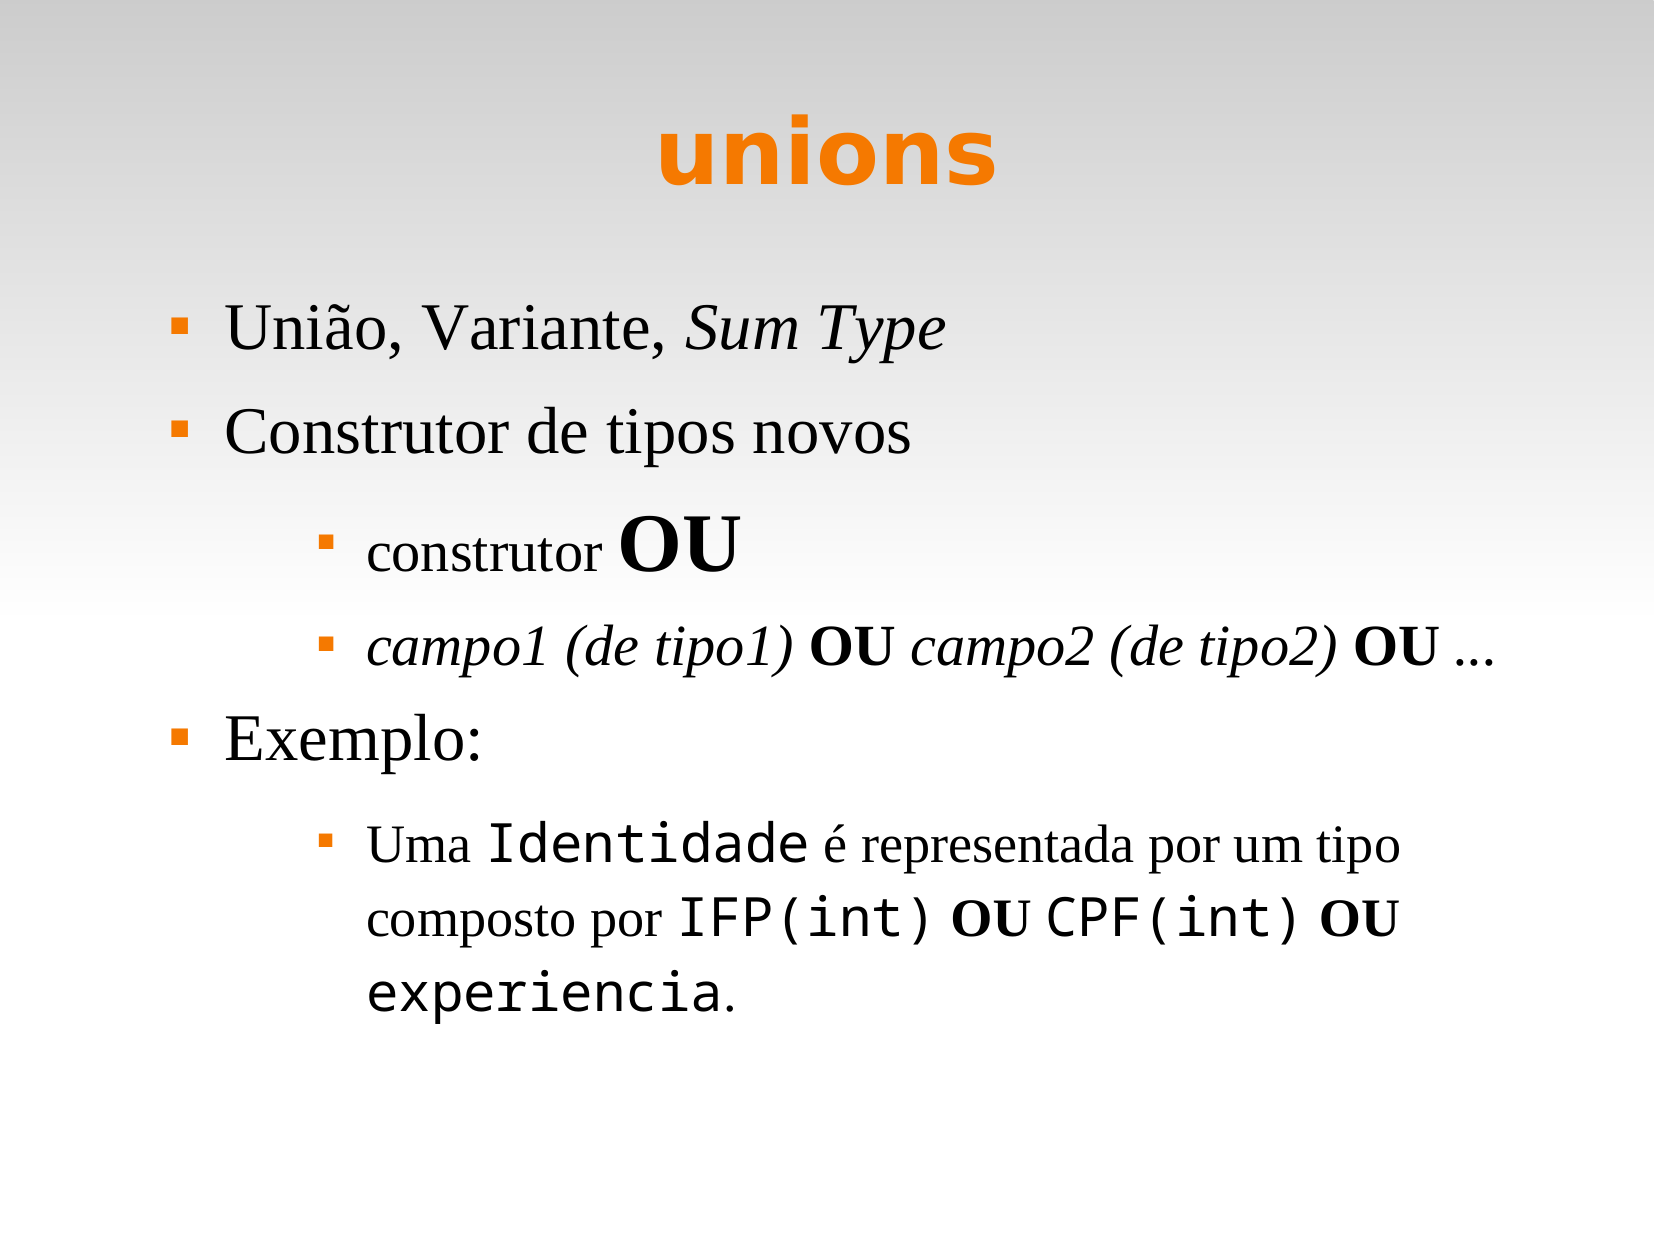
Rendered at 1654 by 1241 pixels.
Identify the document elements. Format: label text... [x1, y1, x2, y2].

list União, Variante, Sum Type Construtor de tipos novos construtor OU campo1 (de tipo1) OU campo2 (de tipo2) OU ... Exemplo: Uma Identidade é representada por um tipo composto por IFP(int) OU CPF(int) OU experiencia. [82, 290, 1571, 1126]
title unions [82, 49, 1571, 257]
